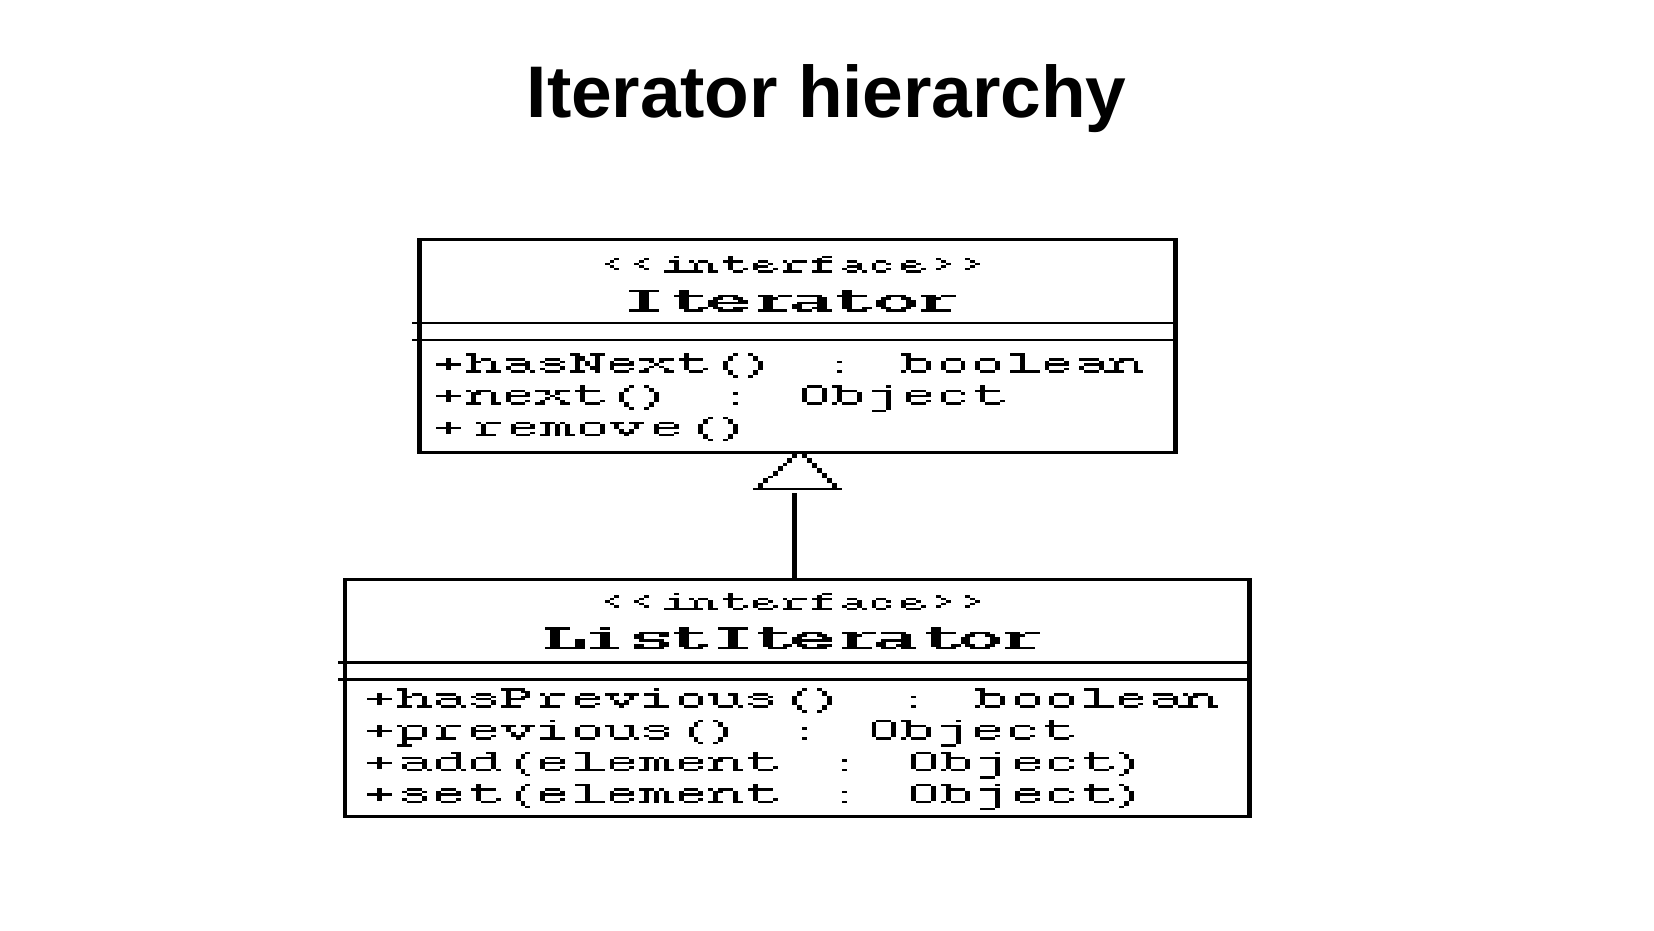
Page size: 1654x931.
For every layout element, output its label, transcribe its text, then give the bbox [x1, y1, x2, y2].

title Iterator hierarchy [82, 37, 1571, 147]
picture [259, 212, 1312, 833]
